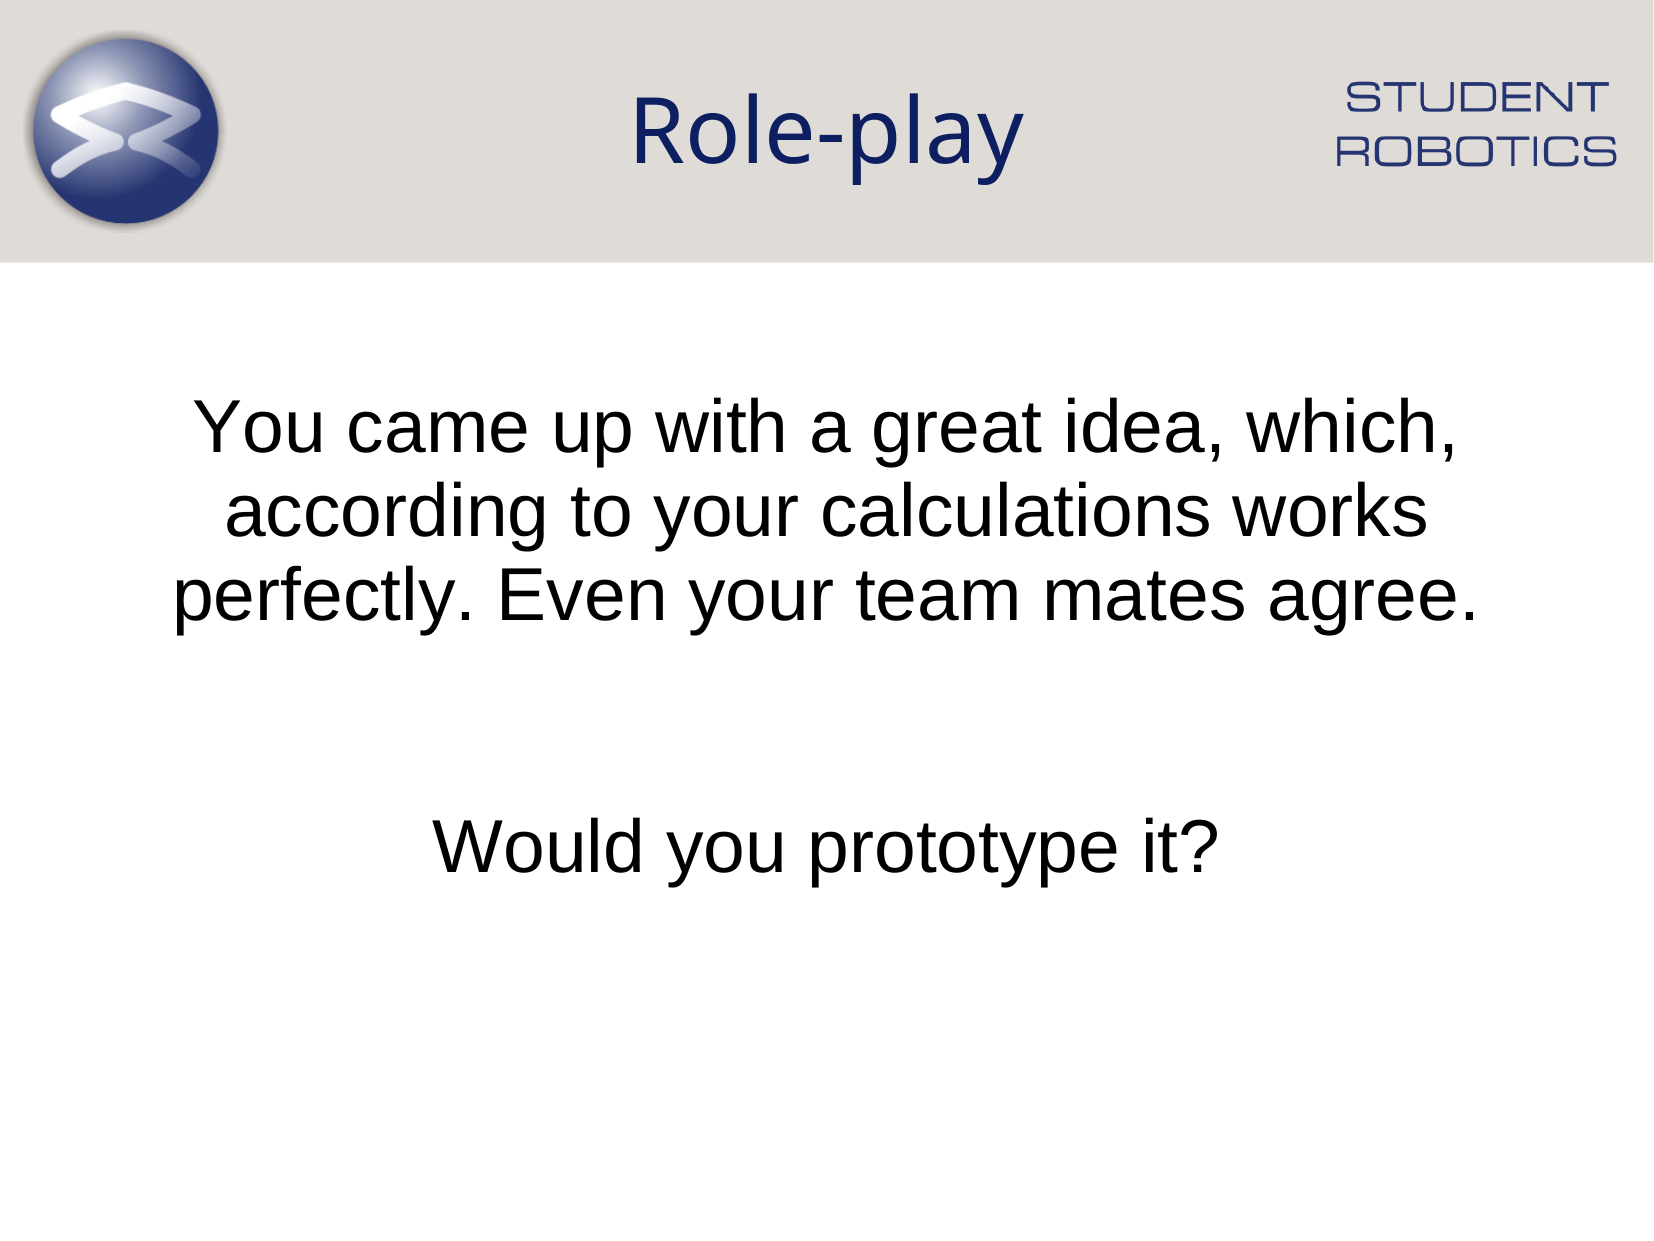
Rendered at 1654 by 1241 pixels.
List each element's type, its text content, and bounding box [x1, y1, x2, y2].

picture [1571, 68, 1633, 174]
picture [9, 19, 82, 245]
title Role-play [82, 0, 1571, 257]
subtitle You came up with a great idea, which, according to your calculations works perfectly. Even your team mates agree. Would you prototype it? [82, 297, 1571, 976]
